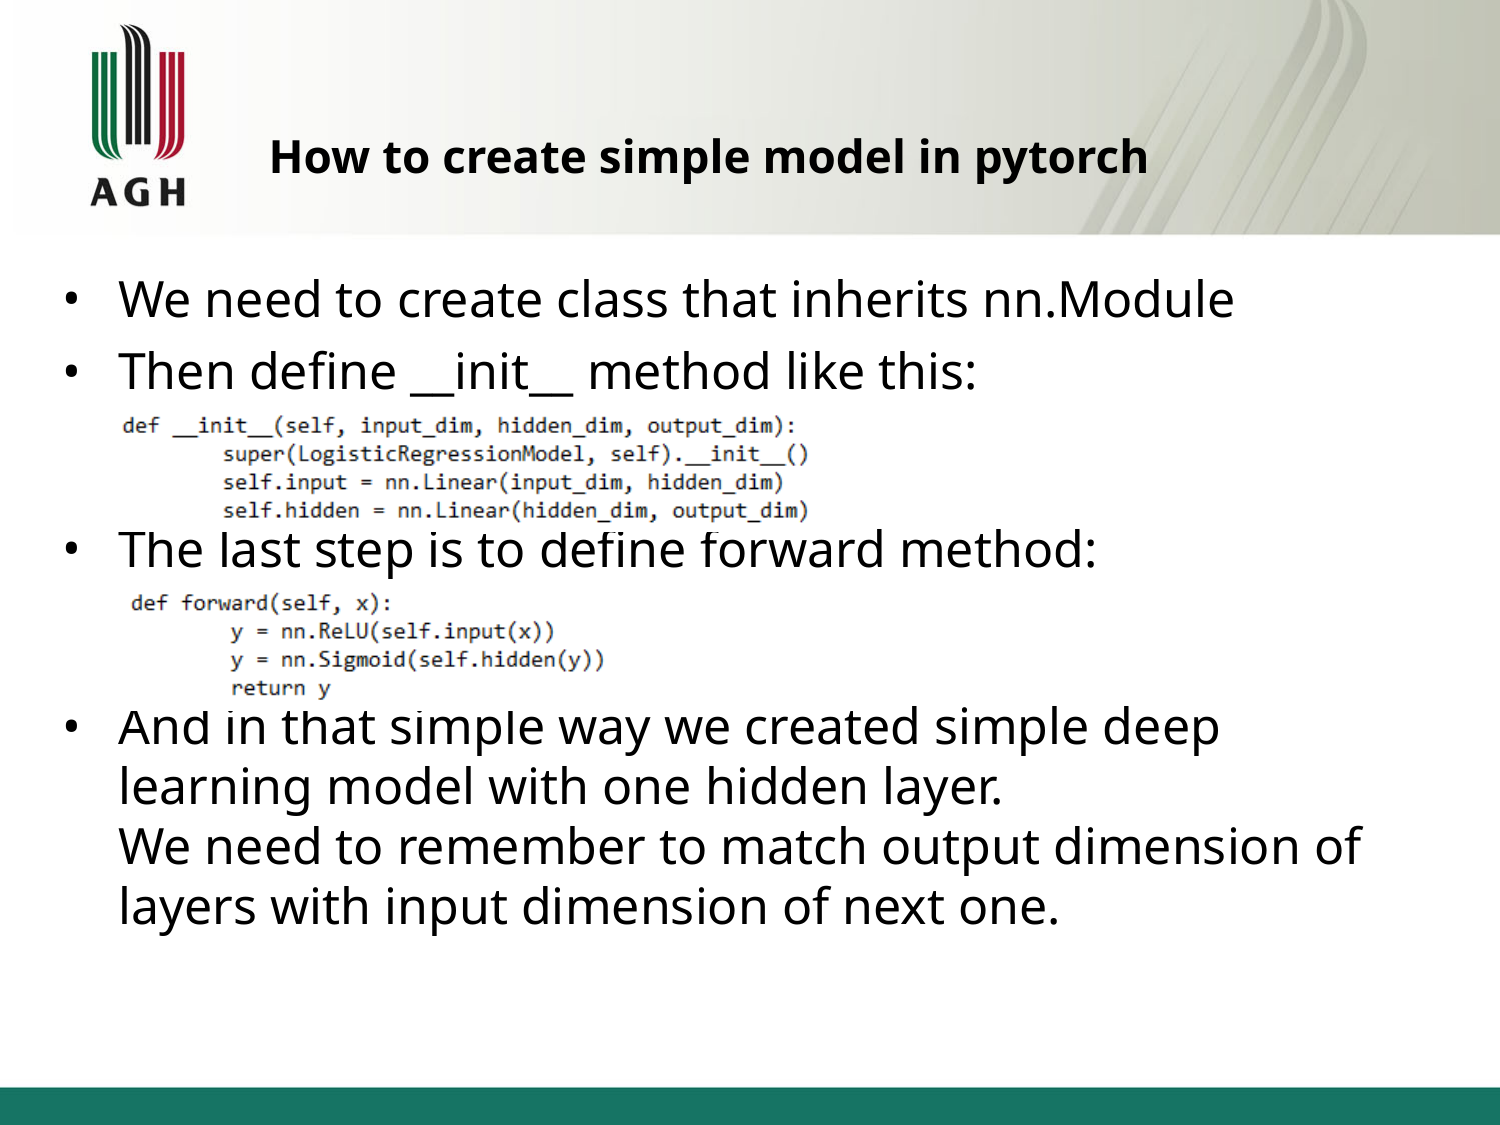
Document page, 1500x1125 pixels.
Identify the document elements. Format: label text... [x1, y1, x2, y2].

picture [0, 0, 1500, 1125]
text_box We need to create class that inherits nn.Module Then define __init__ method like this: The last step is to define forward method: And in that simple way we created simple deep learning model with one hidden layer. We need to remember to match output dimension of layers with input dimension of next one. [47, 259, 1441, 1005]
text_box How to create simple model in pytorch [253, 119, 1425, 191]
